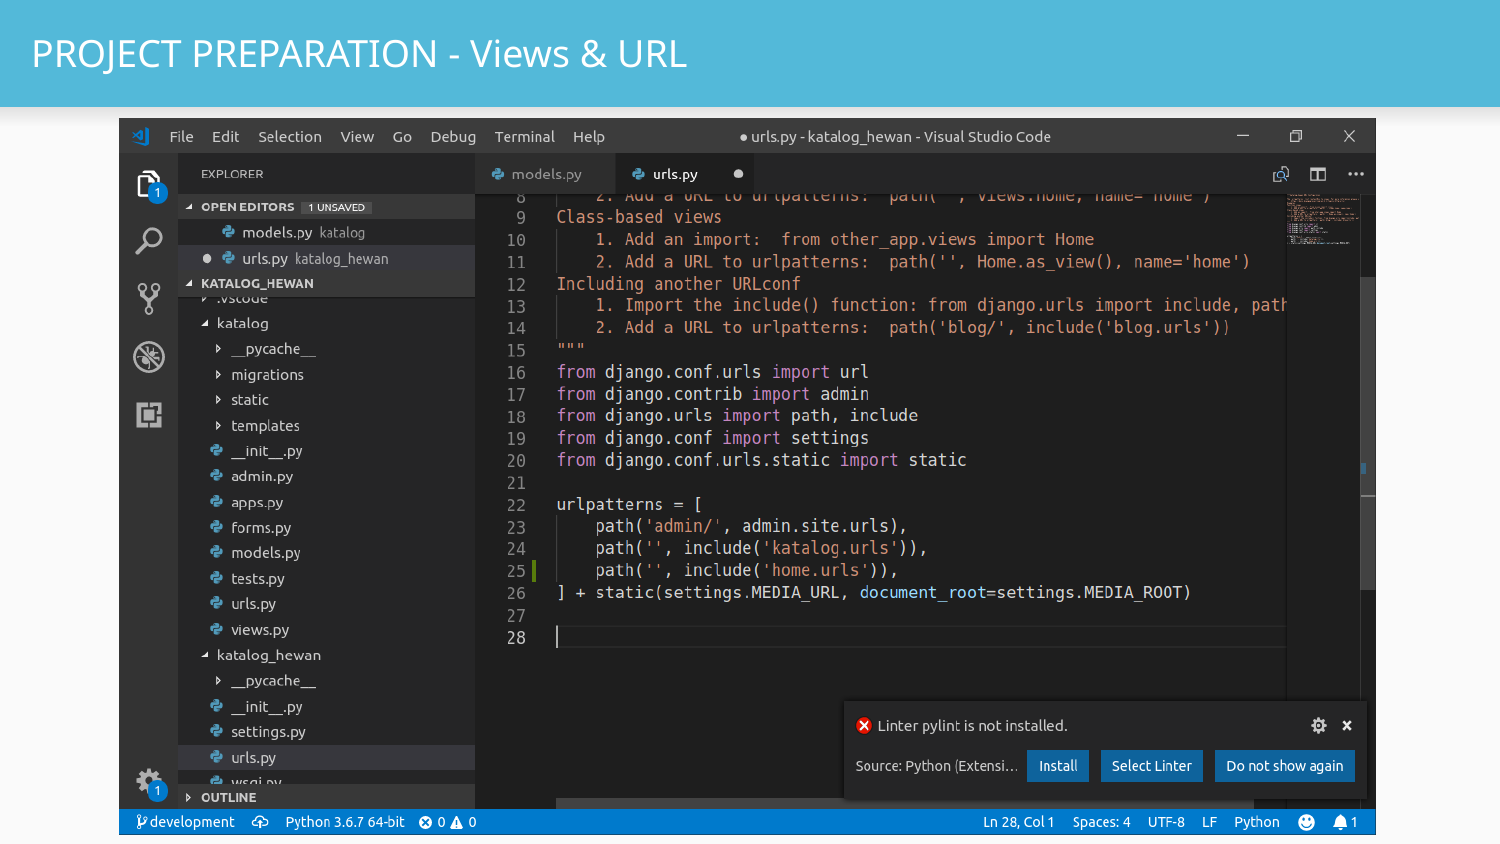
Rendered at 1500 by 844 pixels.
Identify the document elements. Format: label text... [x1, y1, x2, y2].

title PROJECT PREPARATION - Views & URL [16, 2, 1464, 102]
picture [119, 118, 1376, 835]
